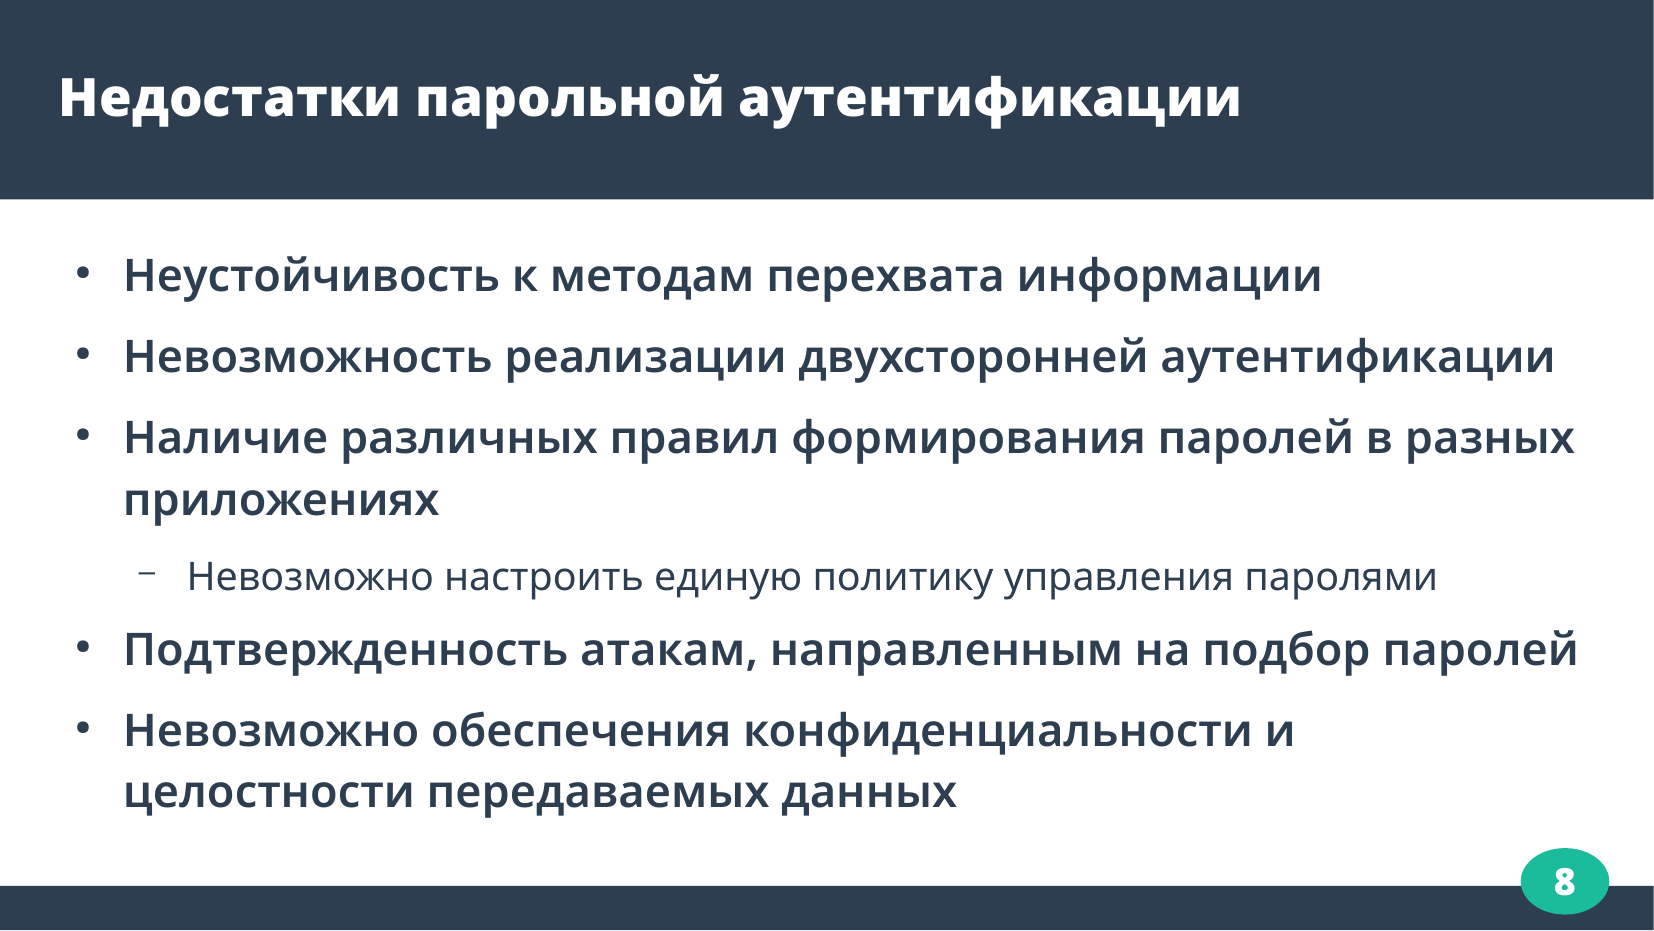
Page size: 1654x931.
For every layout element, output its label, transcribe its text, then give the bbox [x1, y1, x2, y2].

title Недостатки парольной аутентификации [59, 37, 1595, 155]
list Неустойчивость к методам перехвата информации Невозможность реализации двухсторонней аутентификации Наличие различных правил формирования паролей в разных приложениях Невозможно настроить единую политику управления паролями Подтвержденность атакам, направленным на подбор паролей Невозможно обеспечения конфиденциальности и целостности передаваемых данных [59, 243, 1595, 864]
